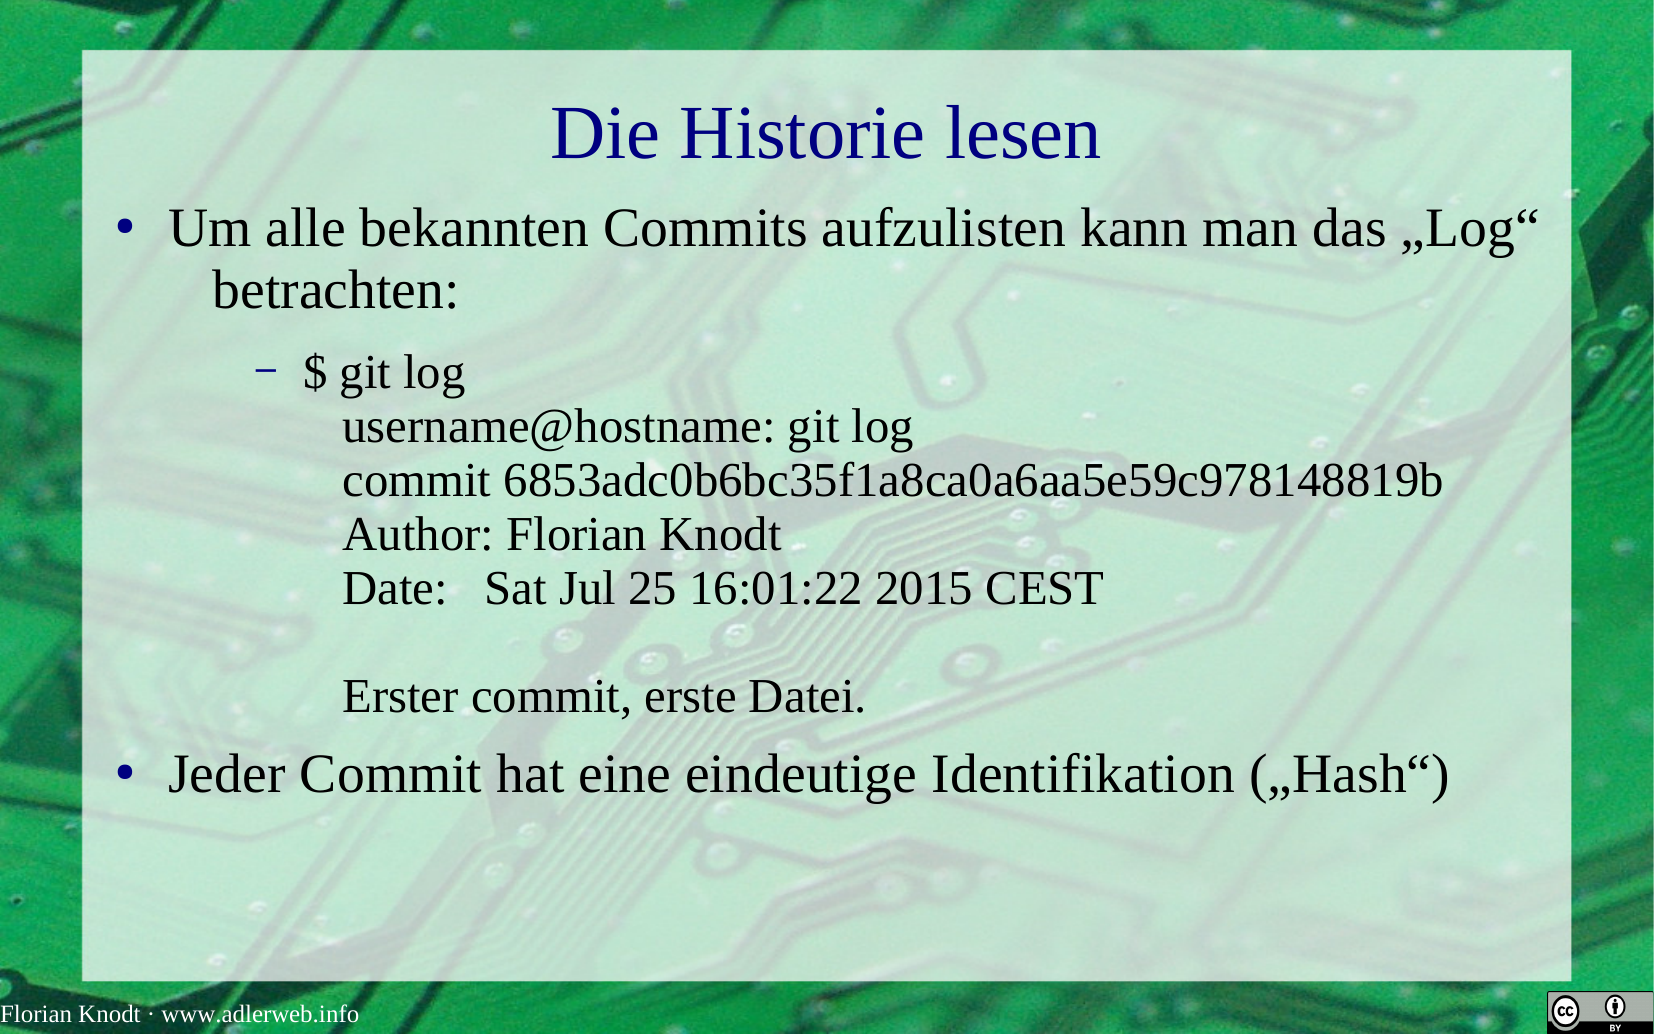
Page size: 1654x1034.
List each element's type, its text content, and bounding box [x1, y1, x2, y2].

picture [0, 0, 1654, 1034]
title Die Historie lesen [82, 46, 1571, 196]
list Um alle bekannten Commits aufzulisten kann man das „Log“ betrachten: $ git log username@hostname: git log commit 6853adc0b6bc35f1a8ca0a6aa5e59c978148819b Author: Florian Knodt Date: Sat Jul 25 16:01:22 2015 CEST Erster commit, erste Datei. Jeder Commit hat eine eindeutige Identifikation („Hash“) [82, 196, 1571, 934]
